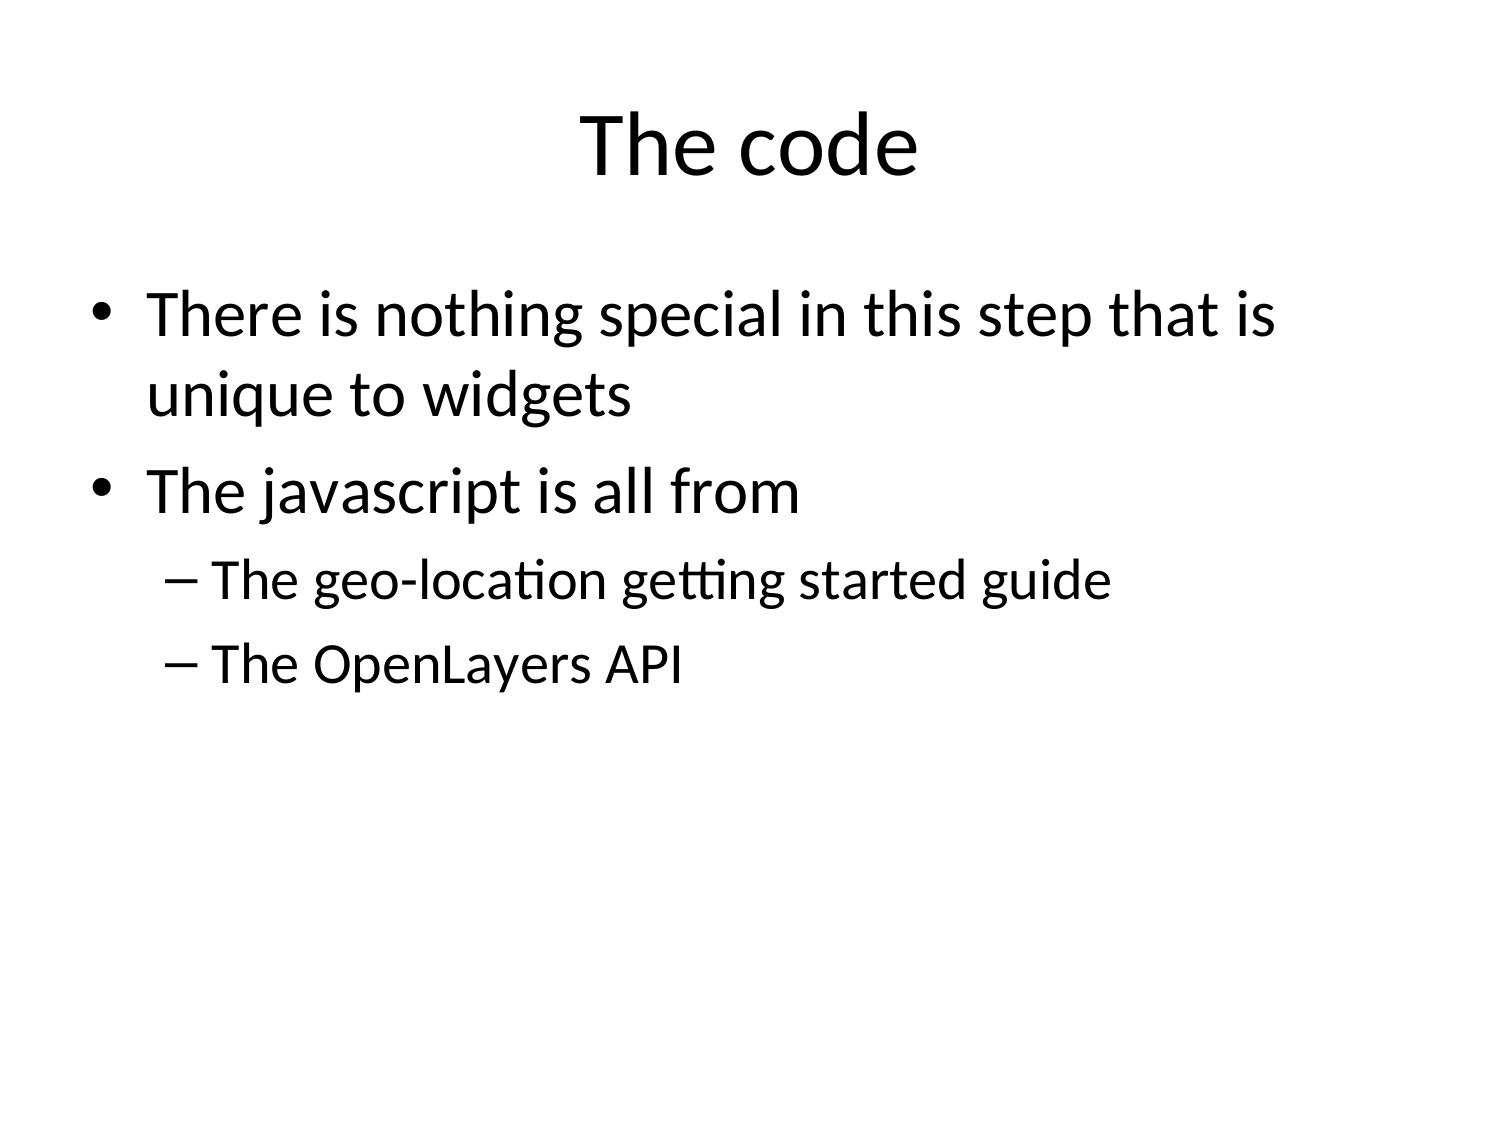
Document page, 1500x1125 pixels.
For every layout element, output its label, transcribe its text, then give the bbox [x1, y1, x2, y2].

list There is nothing special in this step that is unique to widgets The javascript is all from The geo-location getting started guide The OpenLayers API [75, 262, 1426, 1006]
title The code [75, 45, 1426, 233]
